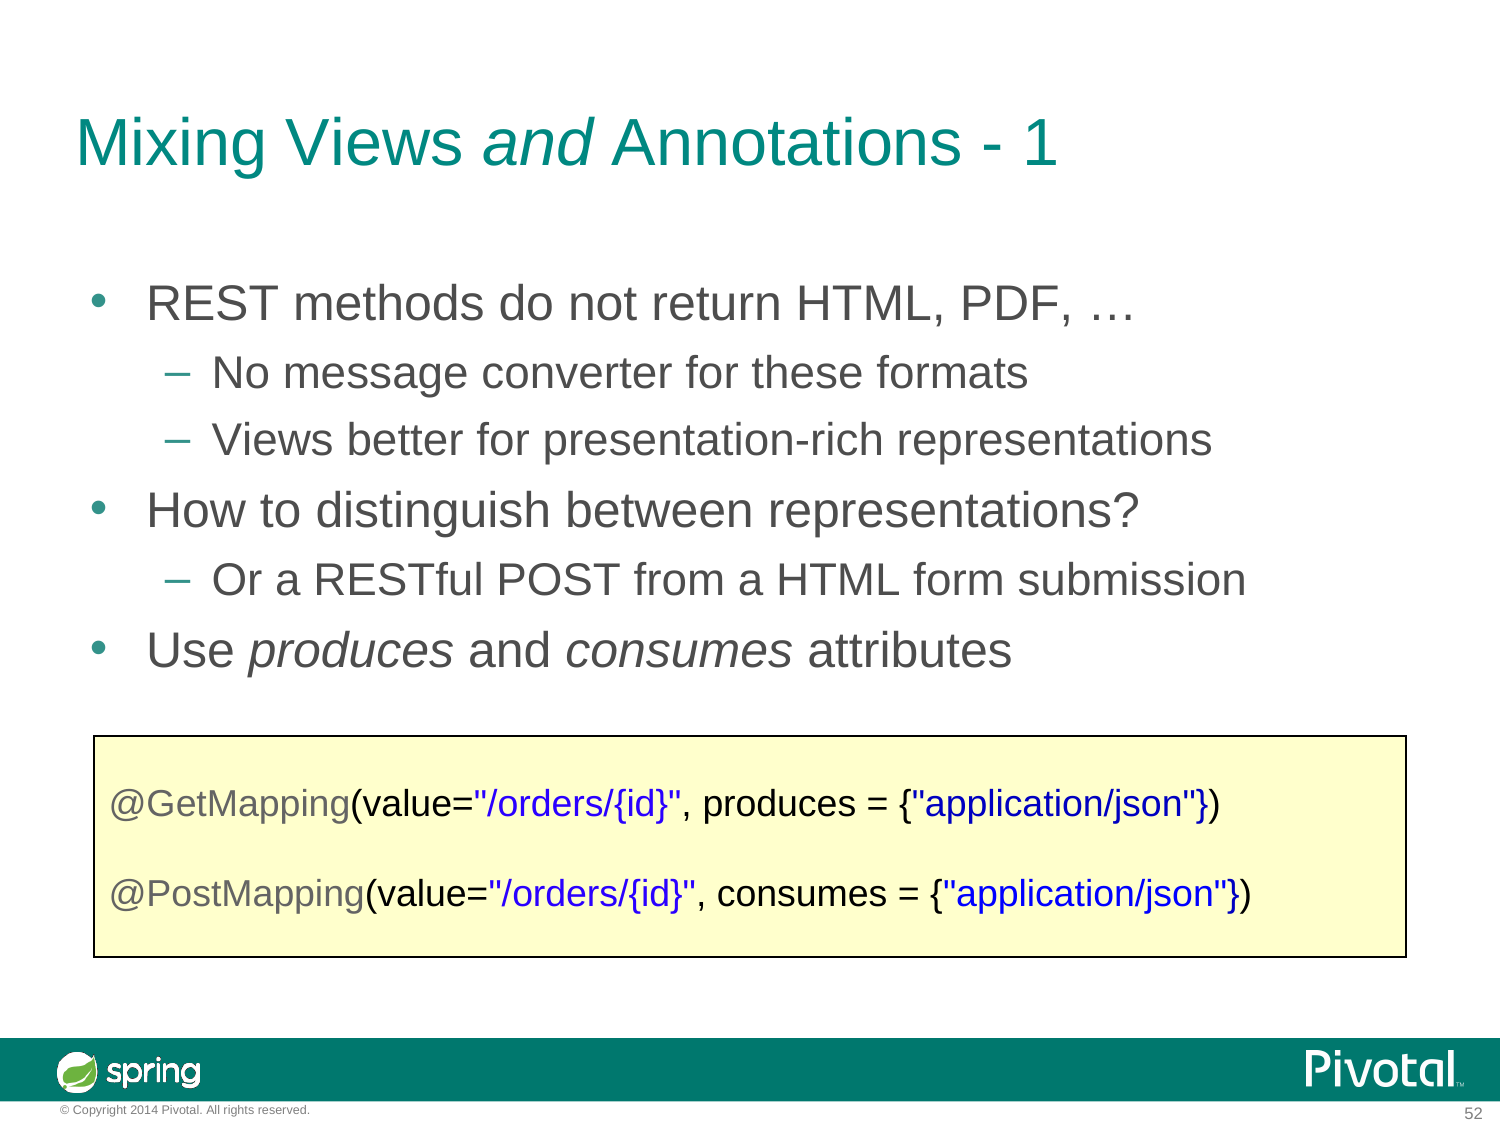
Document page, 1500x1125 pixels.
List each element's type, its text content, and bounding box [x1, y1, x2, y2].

title Mixing Views and Annotations - 1 [75, 45, 1426, 233]
picture [32, 1041, 210, 1103]
list REST methods do not return HTML, PDF, … No message converter for these formats Views better for presentation-rich representations How to distinguish between representations? Or a RESTful POST from a HTML form submission Use produces and consumes attributes [75, 262, 1426, 931]
picture [1306, 1050, 1464, 1087]
text_box @GetMapping(value="/orders/{id}", produces = {"application/json"}) @PostMapping(value="/orders/{id}", consumes = {"application/json"}) [93, 735, 1407, 957]
